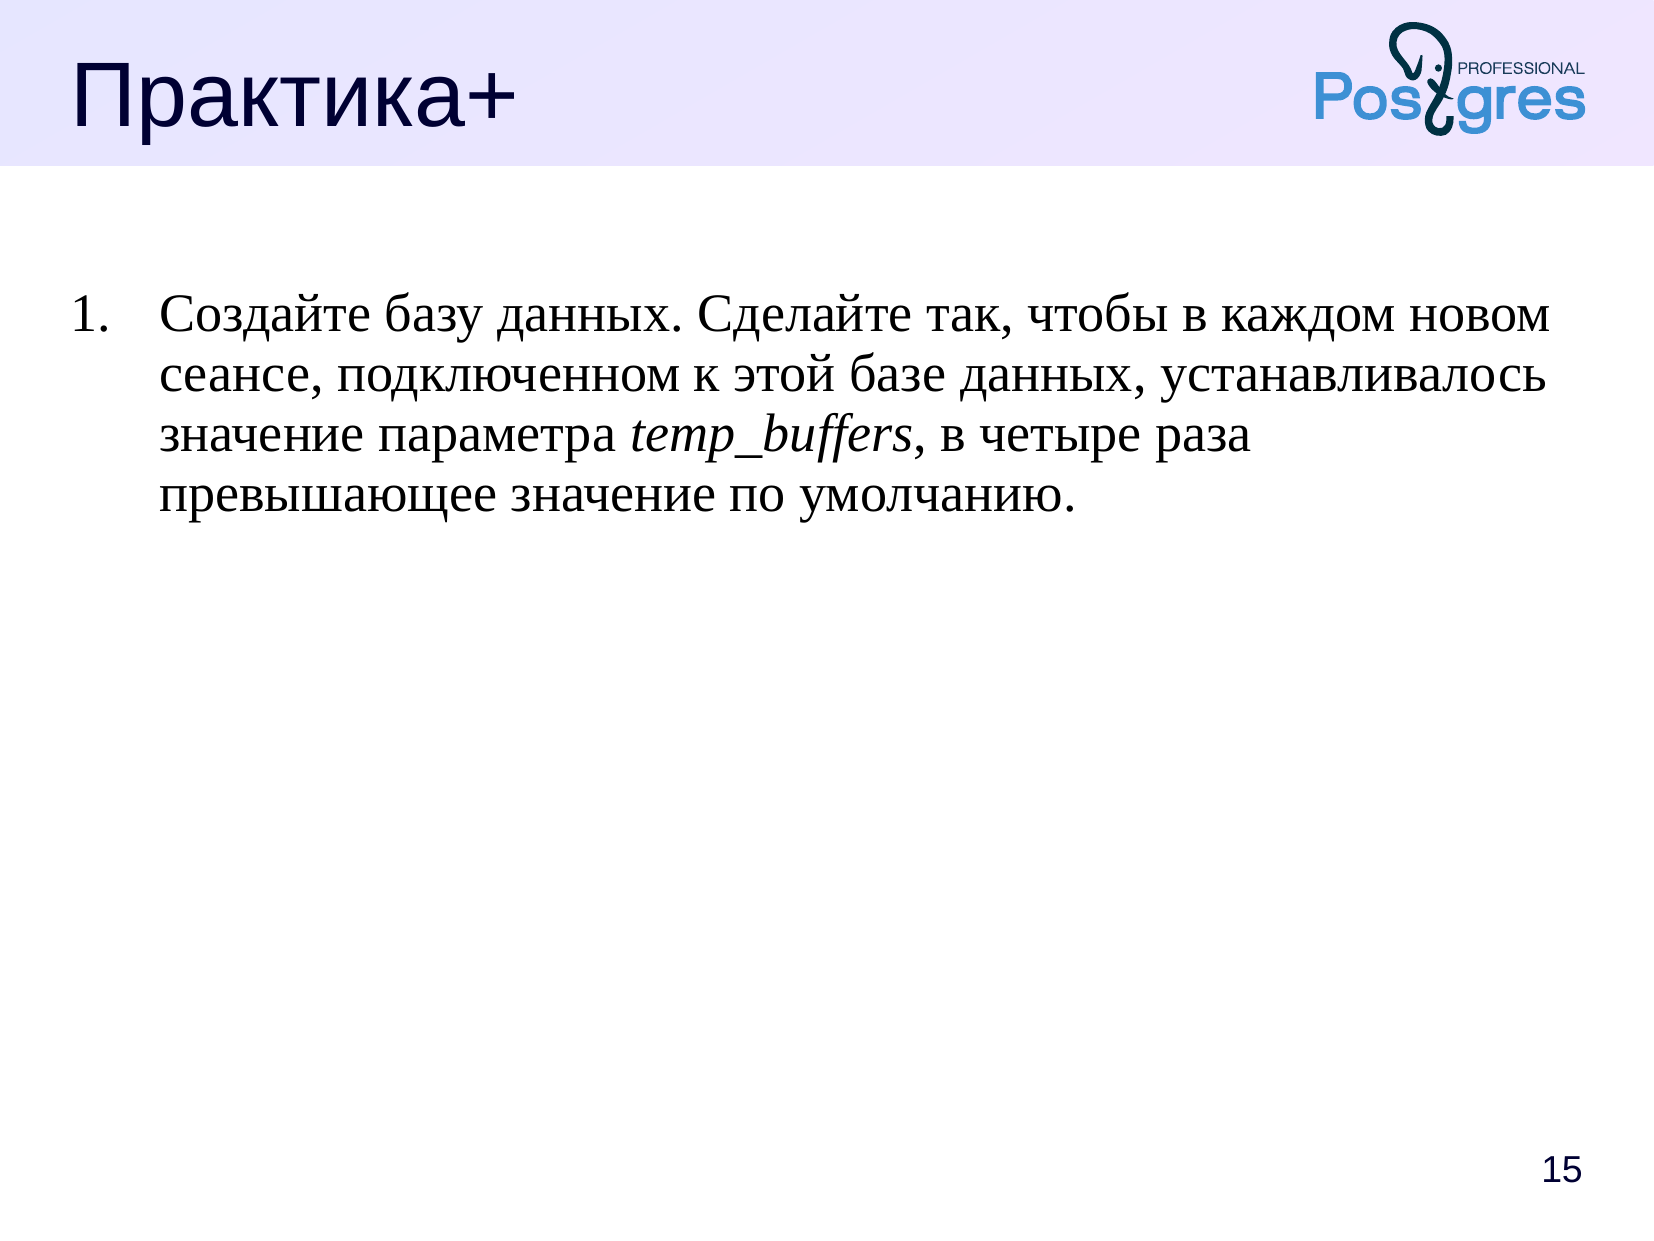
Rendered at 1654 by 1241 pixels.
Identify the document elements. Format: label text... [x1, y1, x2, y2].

title Практика+ [70, 43, 1241, 147]
list Создайте базу данных. Сделайте так, чтобы в каждом новом сеансе, подключенном к этой базе данных, устанавливалось значение параметра temp_buffers, в четыре раза превышающее значение по умолчанию. [70, 283, 1583, 1134]
